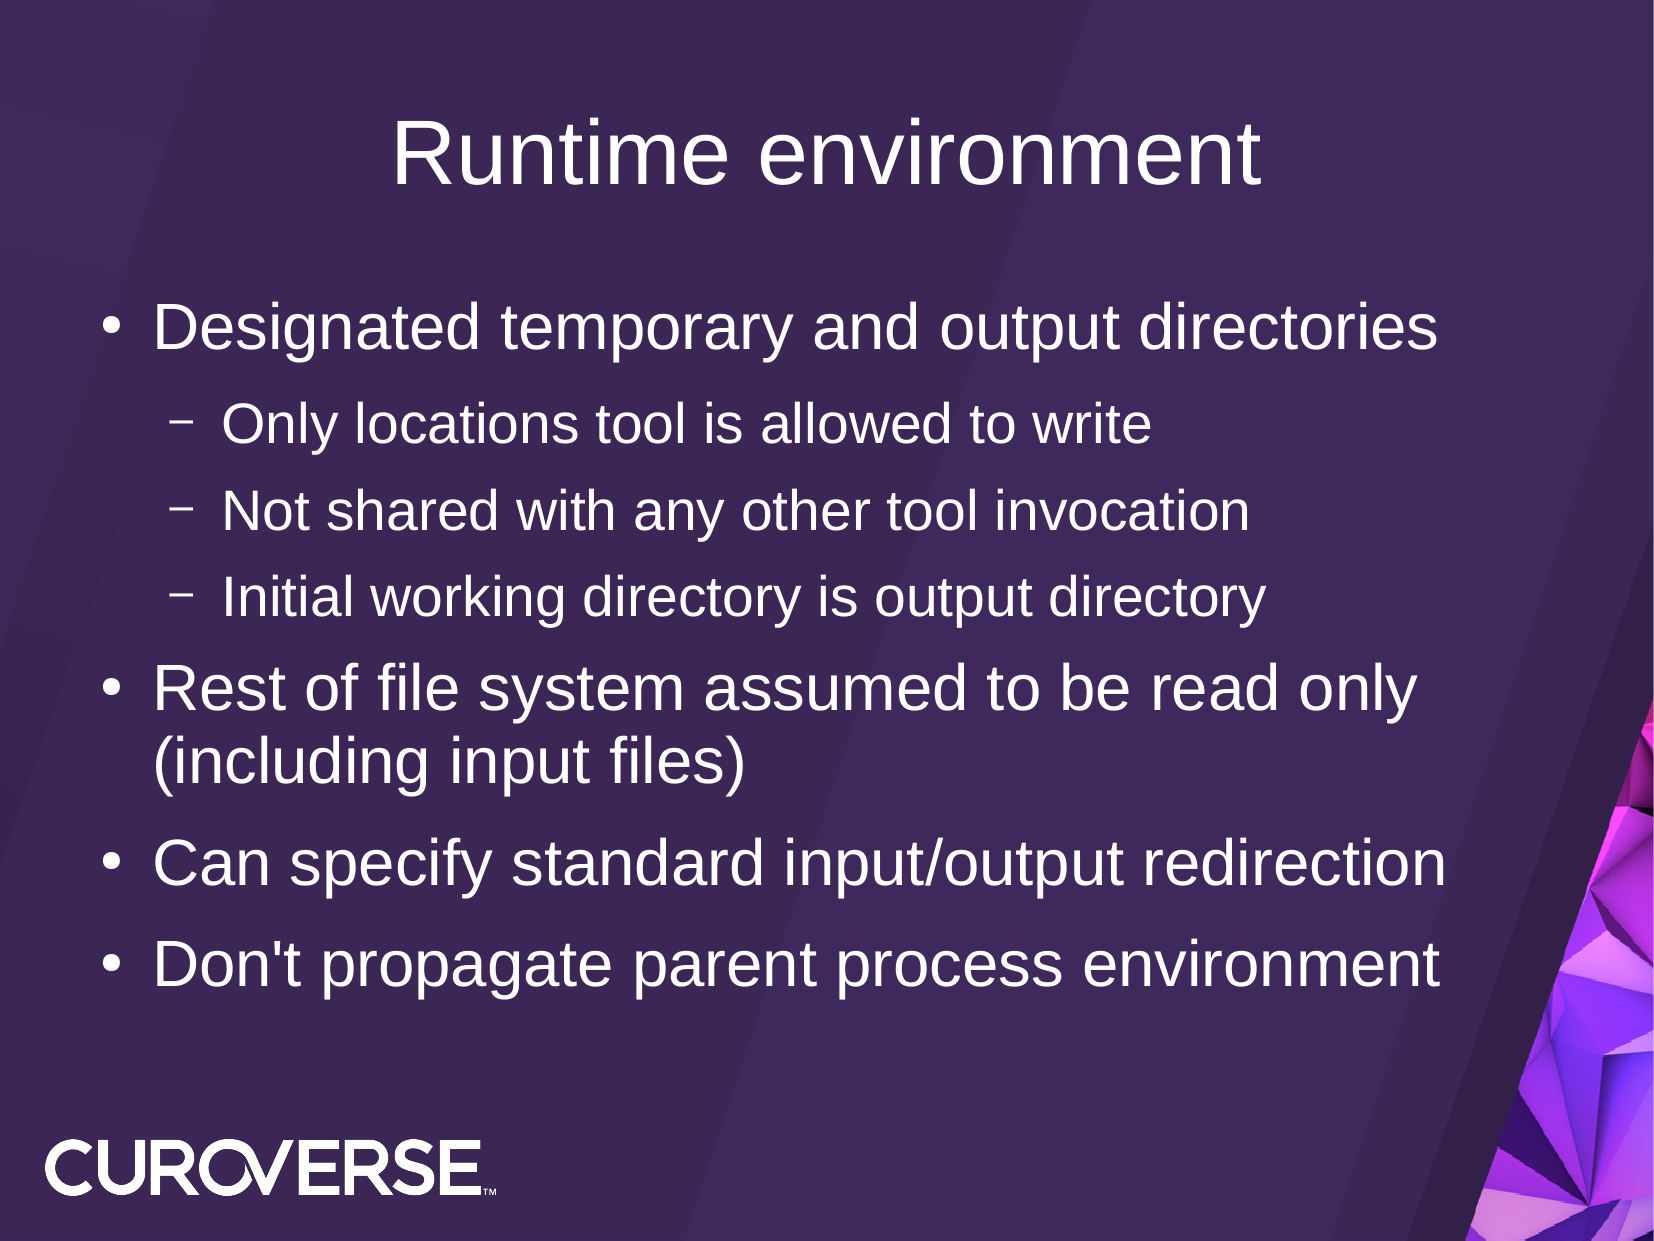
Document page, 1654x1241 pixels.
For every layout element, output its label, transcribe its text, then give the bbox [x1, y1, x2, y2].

list Designated temporary and output directories Only locations tool is allowed to write Not shared with any other tool invocation Initial working directory is output directory Rest of file system assumed to be read only (including input files) Can specify standard input/output redirection Don't propagate parent process environment [82, 290, 1571, 1010]
picture [0, 0, 1654, 1241]
title Runtime environment [82, 49, 1571, 257]
